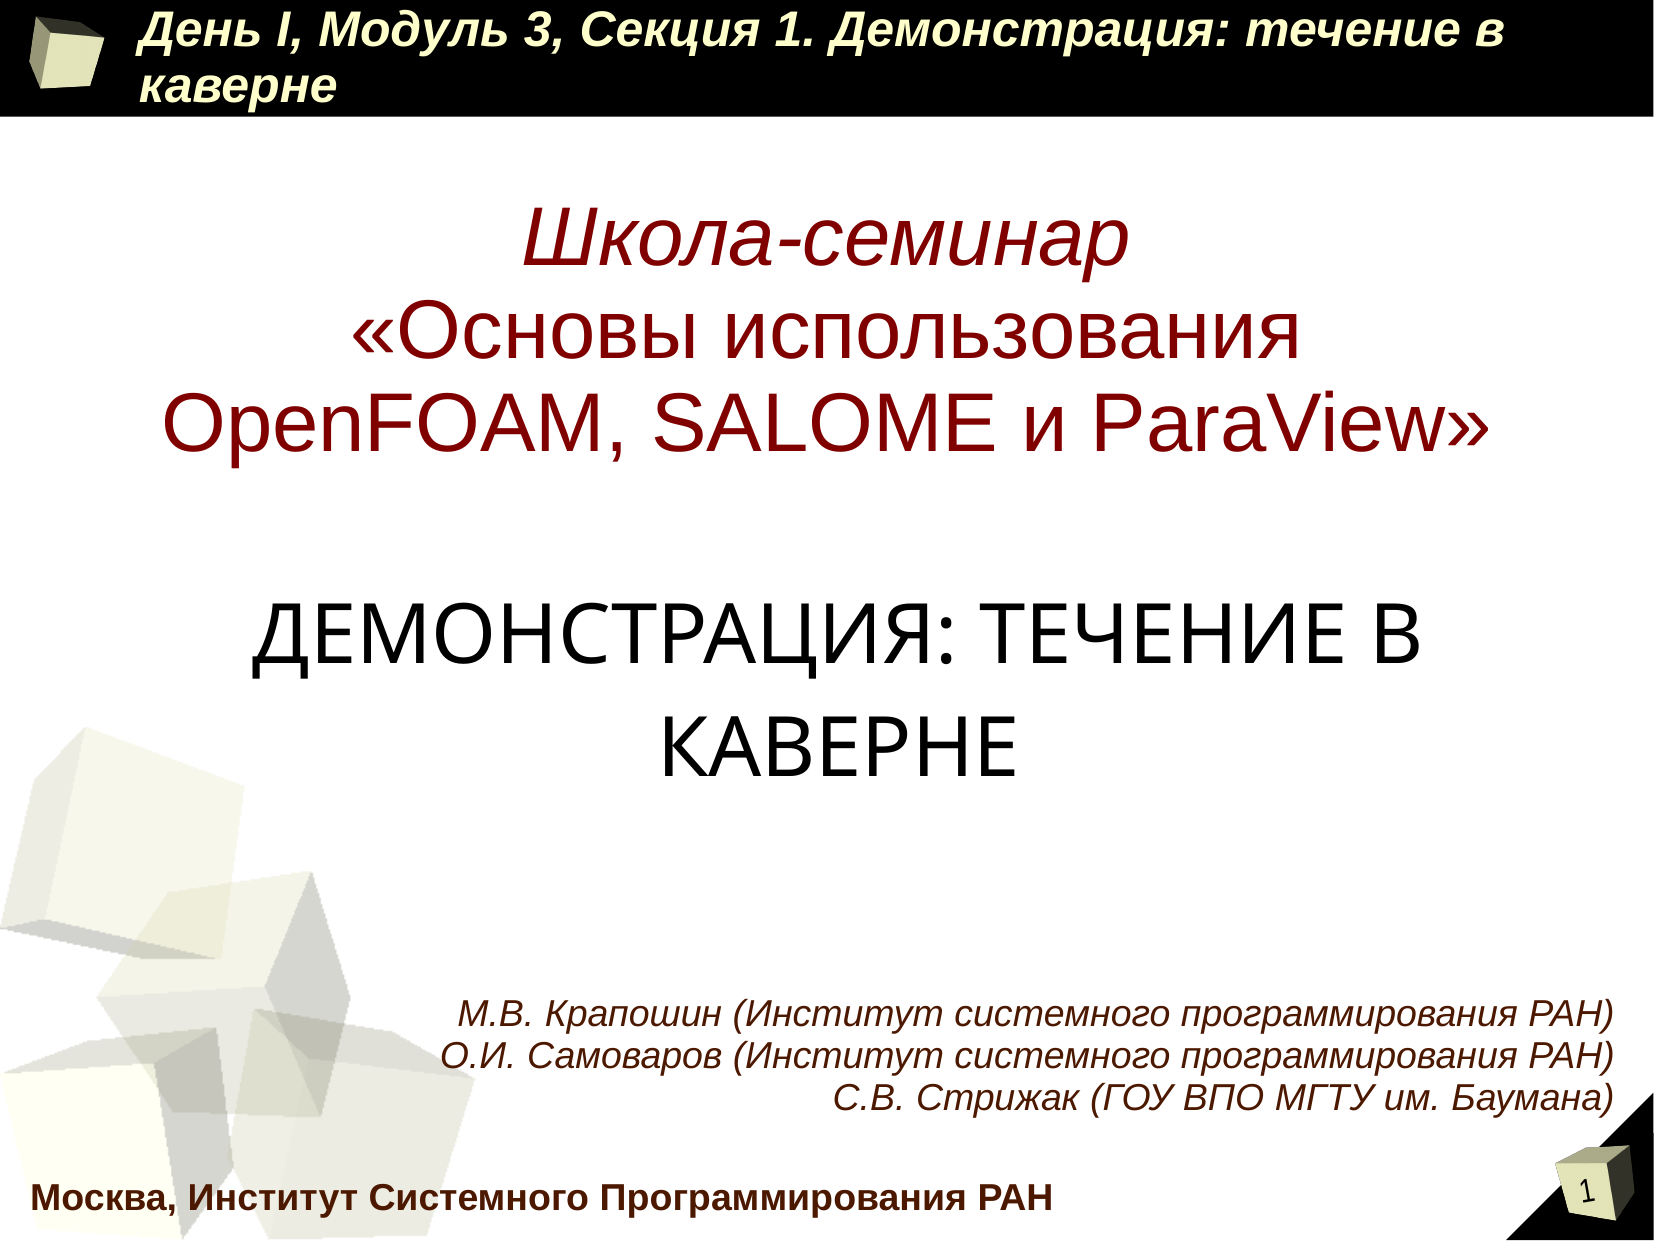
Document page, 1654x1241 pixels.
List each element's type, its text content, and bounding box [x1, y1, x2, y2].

text_box Школа-семинар «Основы использования OpenFOAM, SALOME и ParaView» [0, 183, 1654, 473]
picture [464, 1193, 472, 1198]
picture [0, 726, 477, 1241]
text_box ДЕМОНСТРАЦИЯ: ТЕЧЕНИЕ В КАВЕРНЕ [88, 566, 1589, 817]
text_box М.В. Крапошин (Институт системного программирования РАН) О.И. Самоваров (Институт системного программирования РАН) С.В. Стрижак (ГОУ ВПО МГТУ им. Баумана) [127, 984, 1630, 1176]
